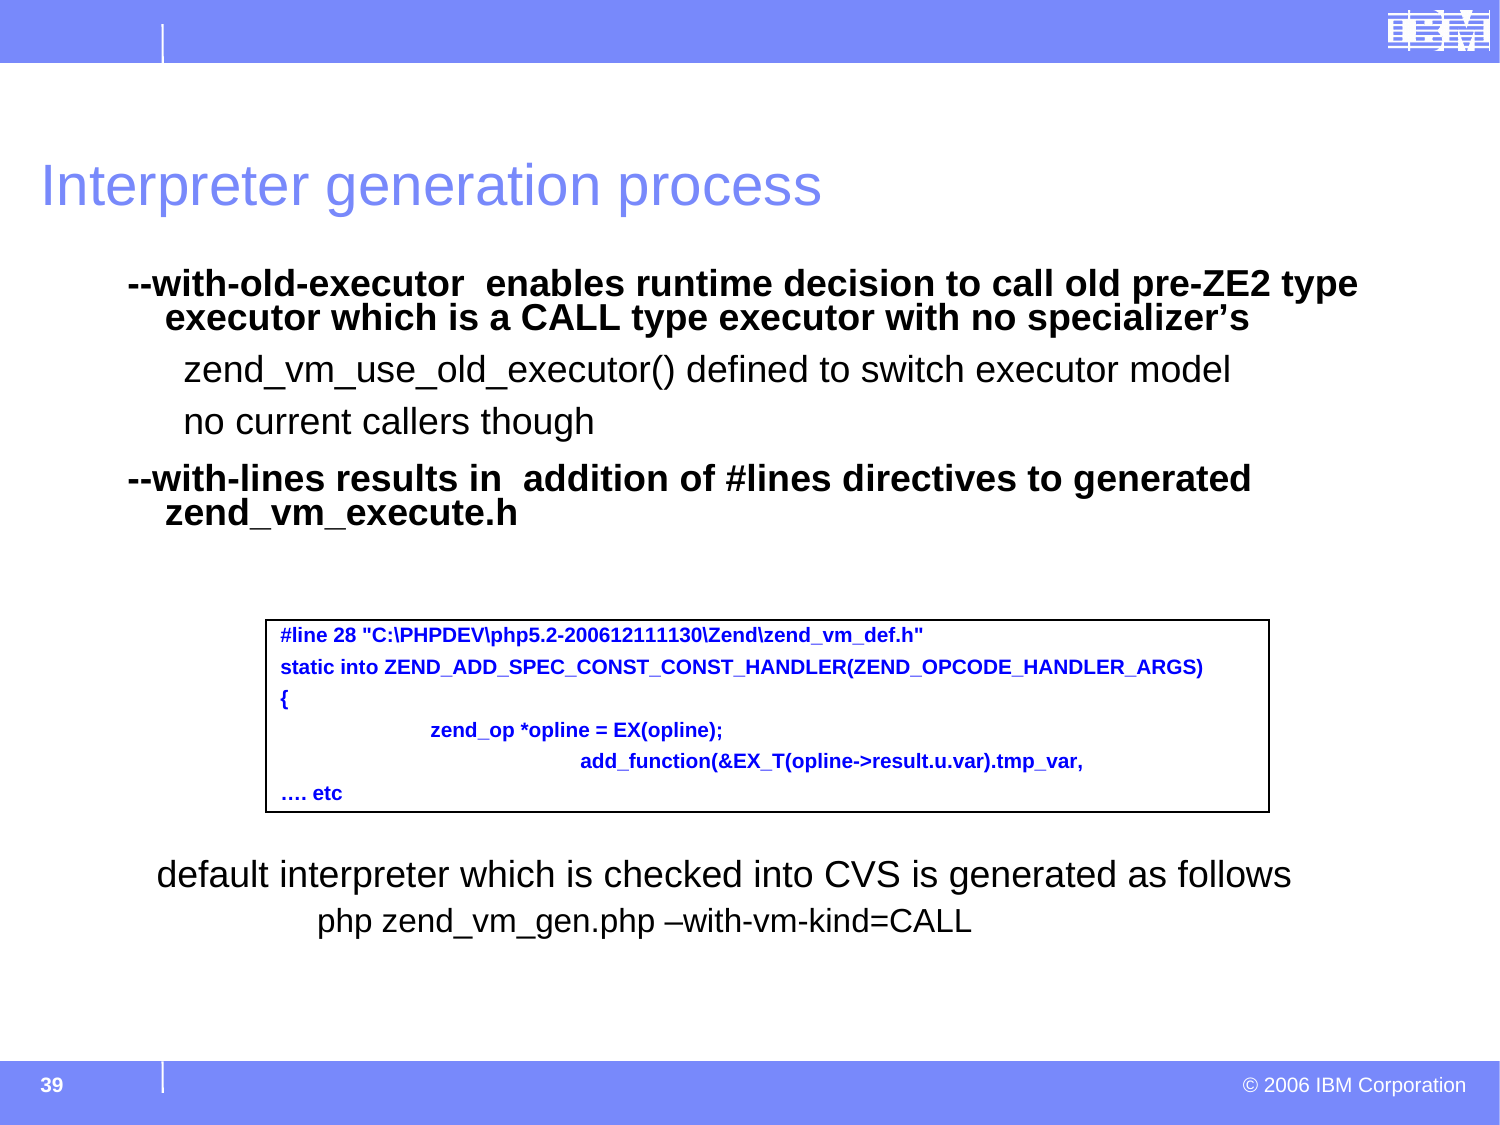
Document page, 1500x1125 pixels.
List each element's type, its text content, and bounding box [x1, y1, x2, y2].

text_box default interpreter which is checked into CVS is generated as follows php zend_vm_gen.php –with-vm-kind=CALL [141, 787, 1418, 1090]
text_box #line 28 "C:\PHPDEV\php5.2-200612111130\Zend\zend_vm_def.h" static into ZEND_ADD_SPEC_CONST_CONST_HANDLER(ZEND_OPCODE_HANDLER_ARGS)‏ { zend_op *opline = EX(opline); add_function(&EX_T(opline->result.u.var).tmp_var, …. etc [265, 620, 1269, 787]
list --with-old-executor enables runtime decision to call old pre-ZE2 type executor which is a CALL type executor with no specializer’s zend_vm_use_old_executor() defined to switch executor model no current callers though --with-lines results in addition of #lines directives to generated zend_vm_execute.h [112, 262, 1388, 621]
title Interpreter generation process [25, 123, 1378, 225]
